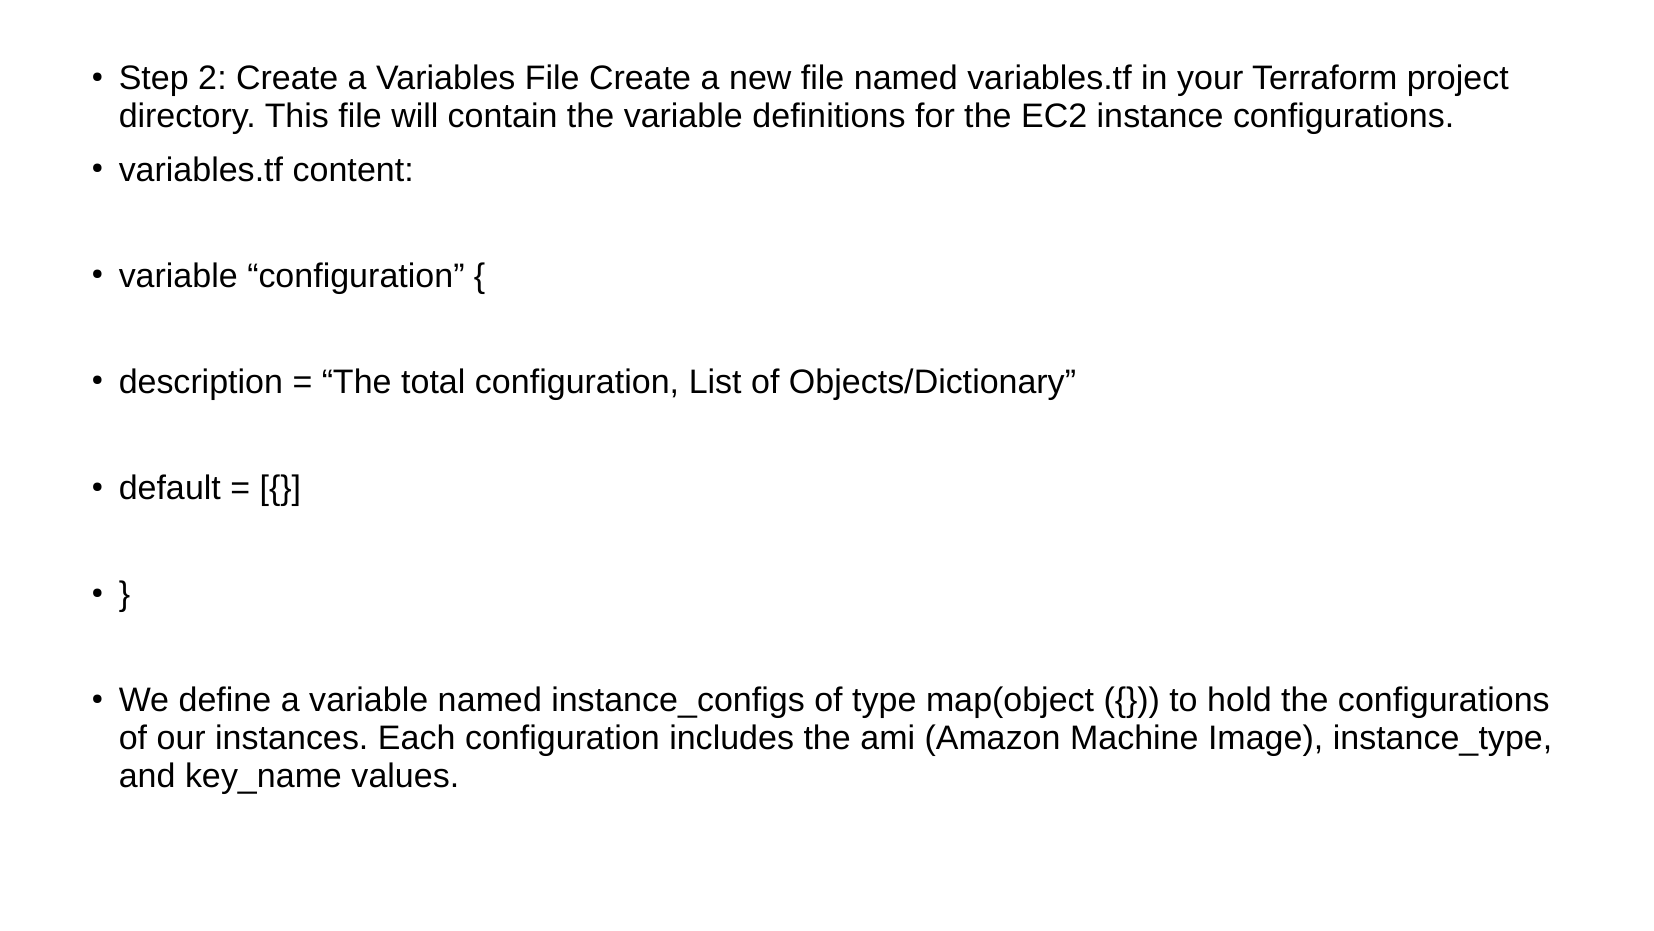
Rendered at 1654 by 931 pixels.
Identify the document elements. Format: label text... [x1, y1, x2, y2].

list Step 2: Create a Variables File Create a new file named variables.tf in your Terraform project directory. This file will contain the variable definitions for the EC2 instance configurations. variables.tf content: variable “configuration” { description = “The total configuration, List of Objects/Dictionary” default = [{}] } We define a variable named instance_configs of type map(object ({})) to hold the configurations of our instances. Each configuration includes the ami (Amazon Machine Image), instance_type, and key_name values. [82, 59, 1571, 798]
